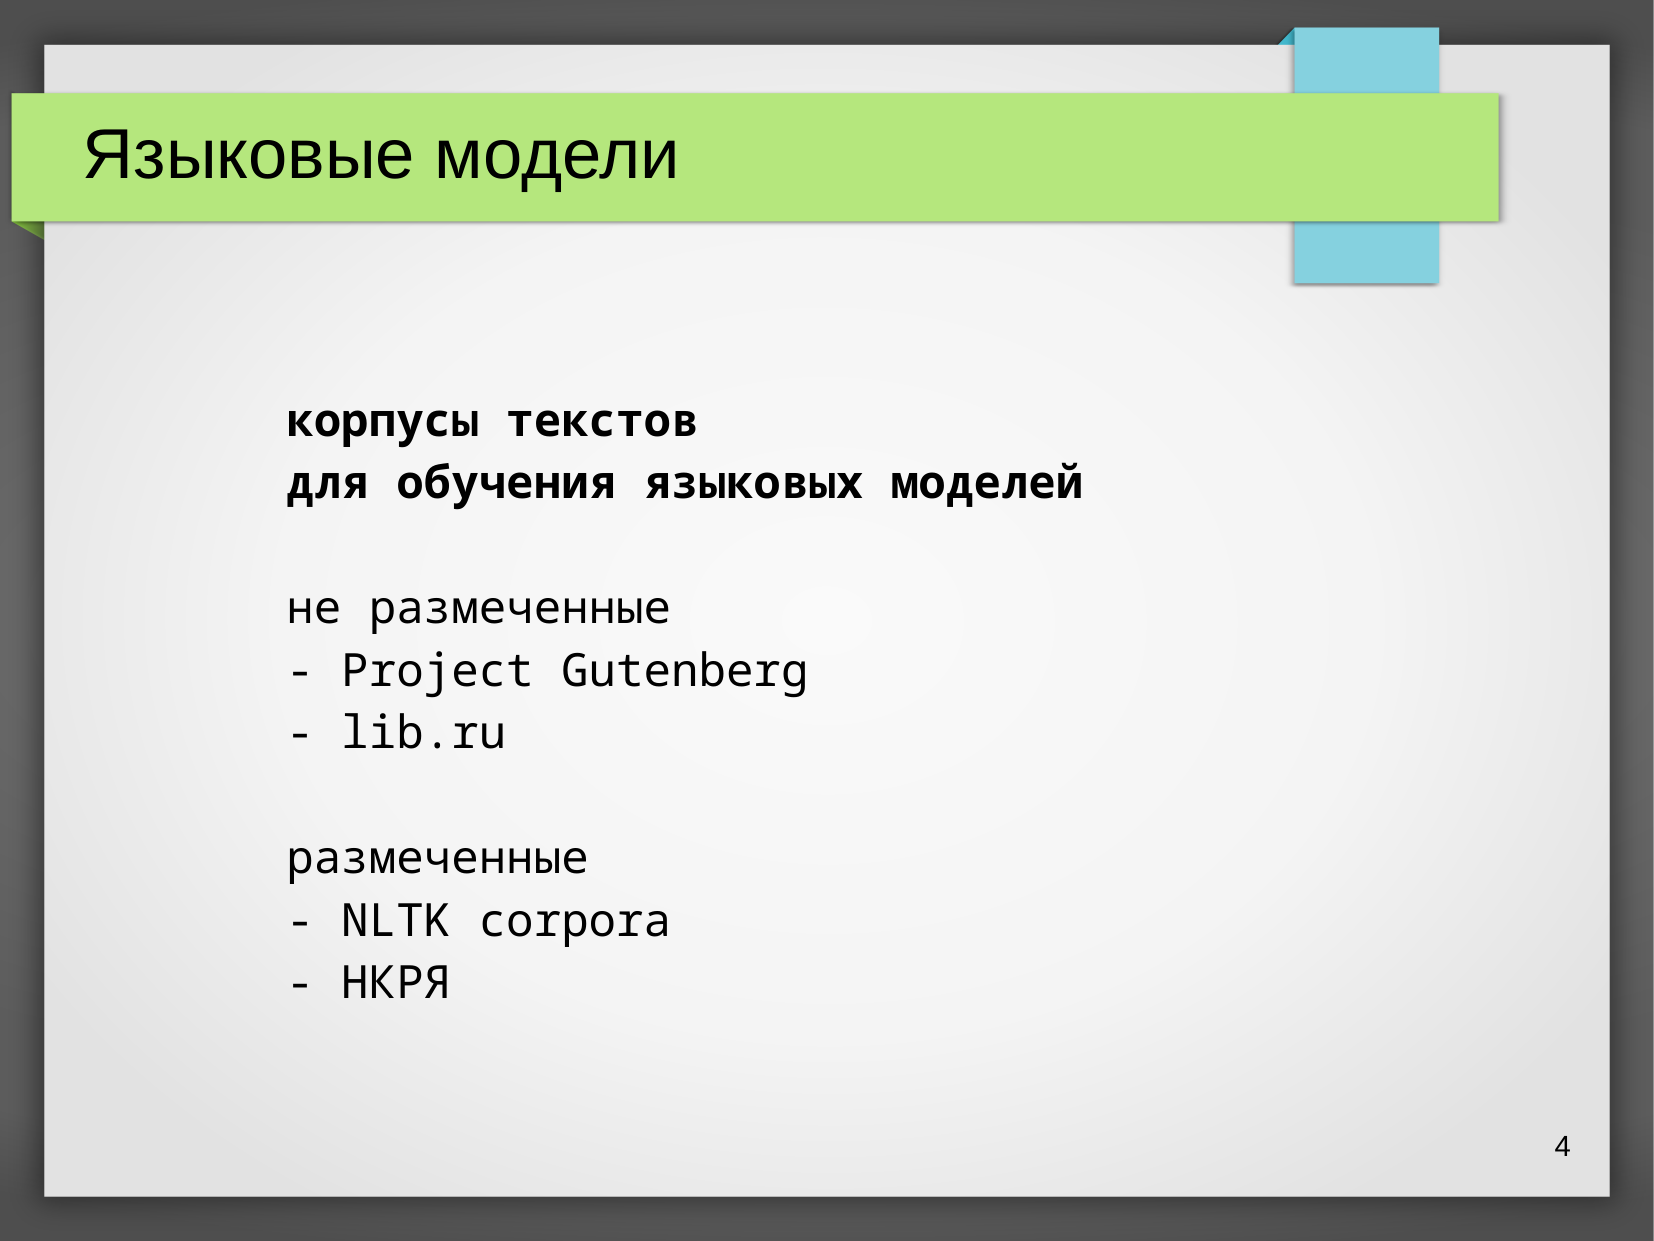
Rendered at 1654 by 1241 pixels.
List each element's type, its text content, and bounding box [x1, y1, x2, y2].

text_box корпусы текстов для обучения языковых моделей не размеченные - Project Gutenberg - lib.ru размеченные - NLTK corpora - НКРЯ [271, 379, 1430, 981]
title Языковые модели [82, 114, 1406, 194]
picture [0, 0, 1654, 1241]
